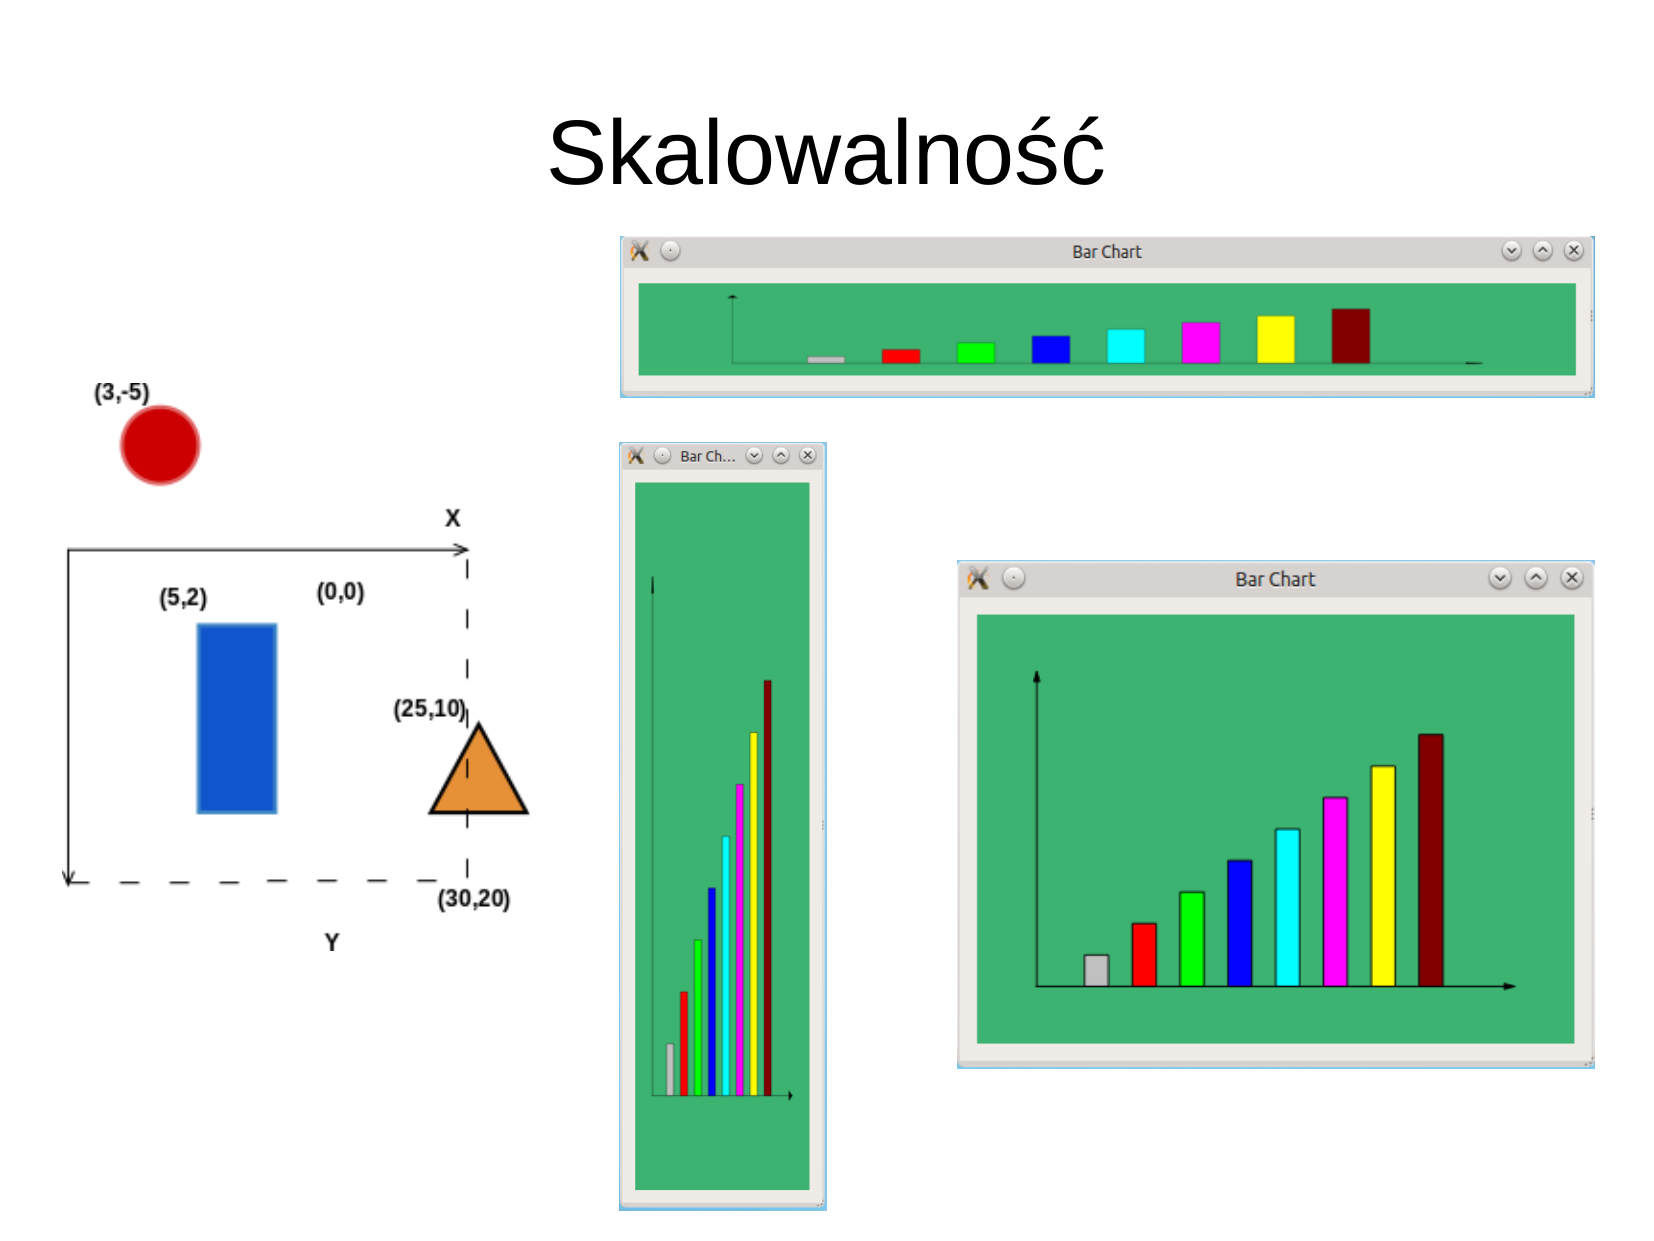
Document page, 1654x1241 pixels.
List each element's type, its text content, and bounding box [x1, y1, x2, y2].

title Skalowalność [82, 49, 1571, 257]
picture [0, 0, 1654, 1241]
